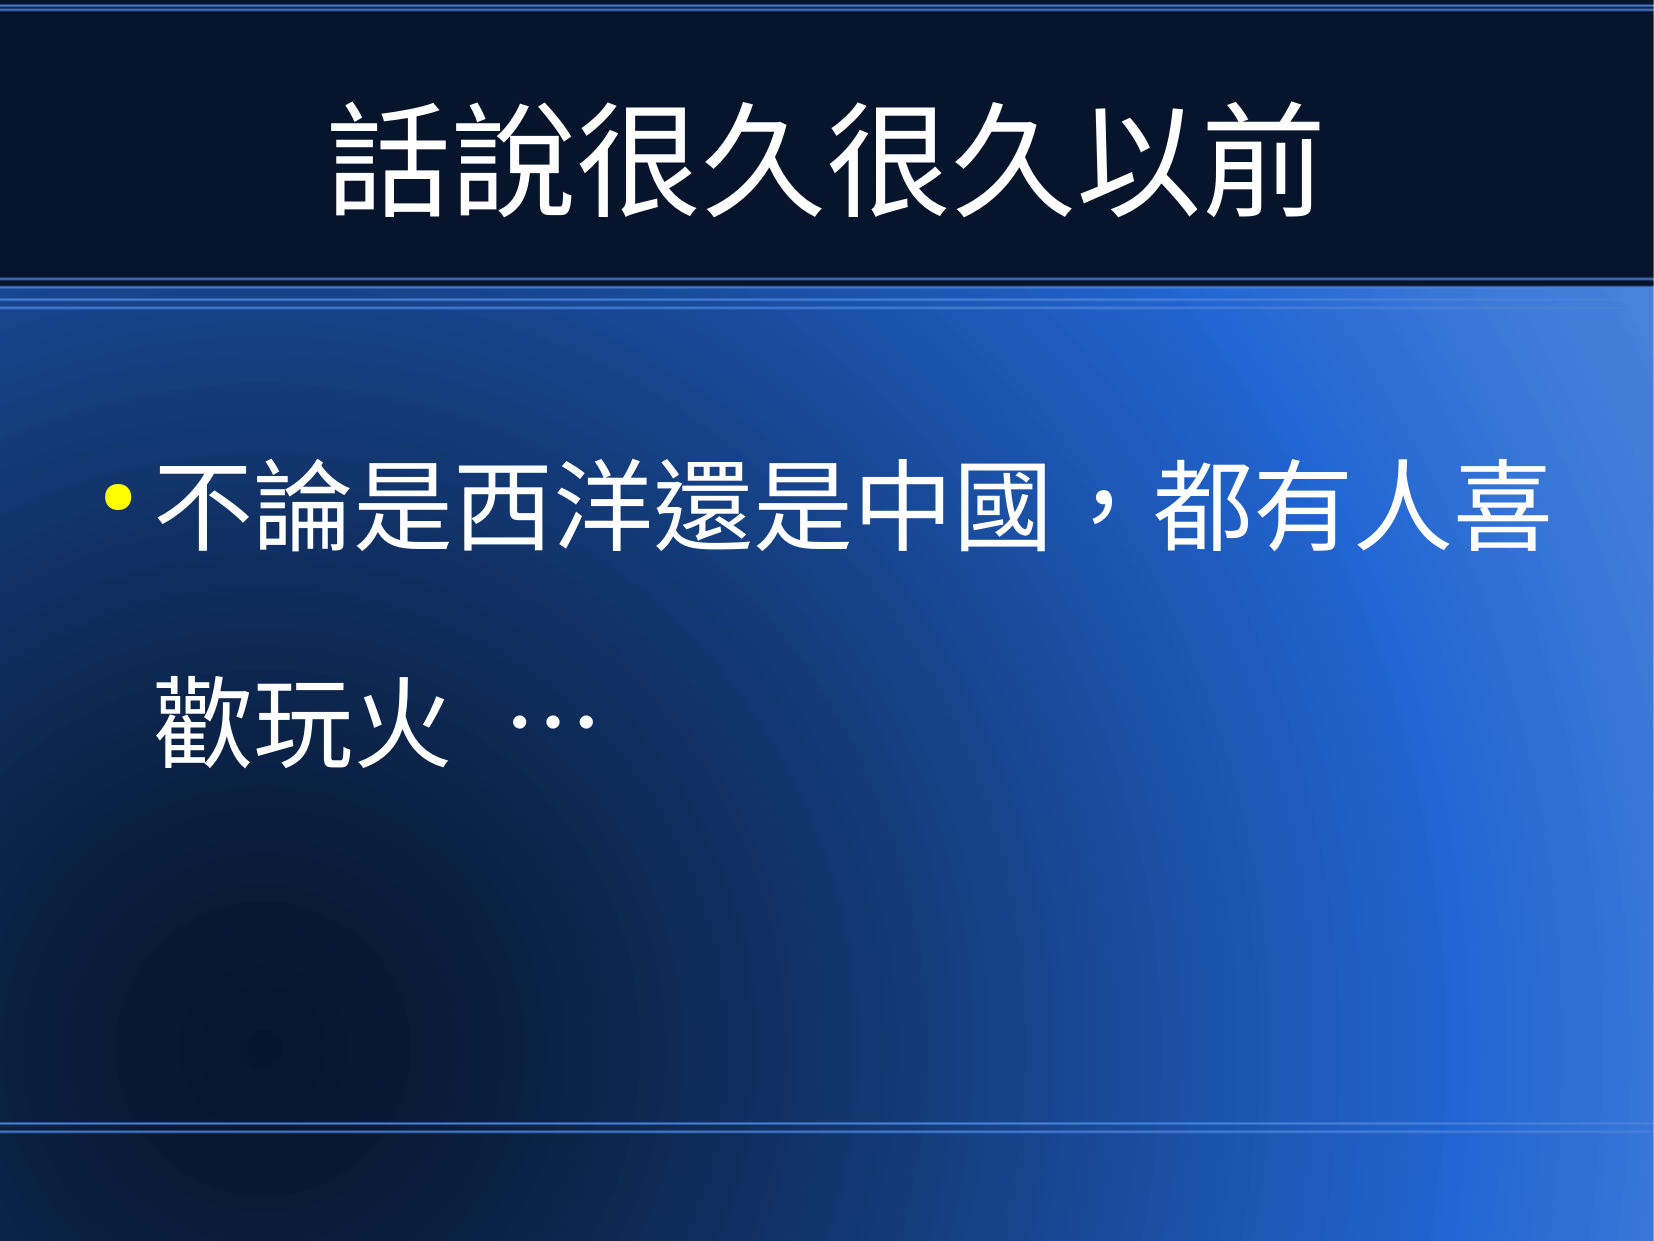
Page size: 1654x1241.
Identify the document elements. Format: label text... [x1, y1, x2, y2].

title 話說很久很久以前 [82, 49, 1571, 257]
list 不論是西洋還是中國，都有人喜歡玩火 … [82, 355, 1571, 1241]
picture [0, 0, 1654, 1241]
